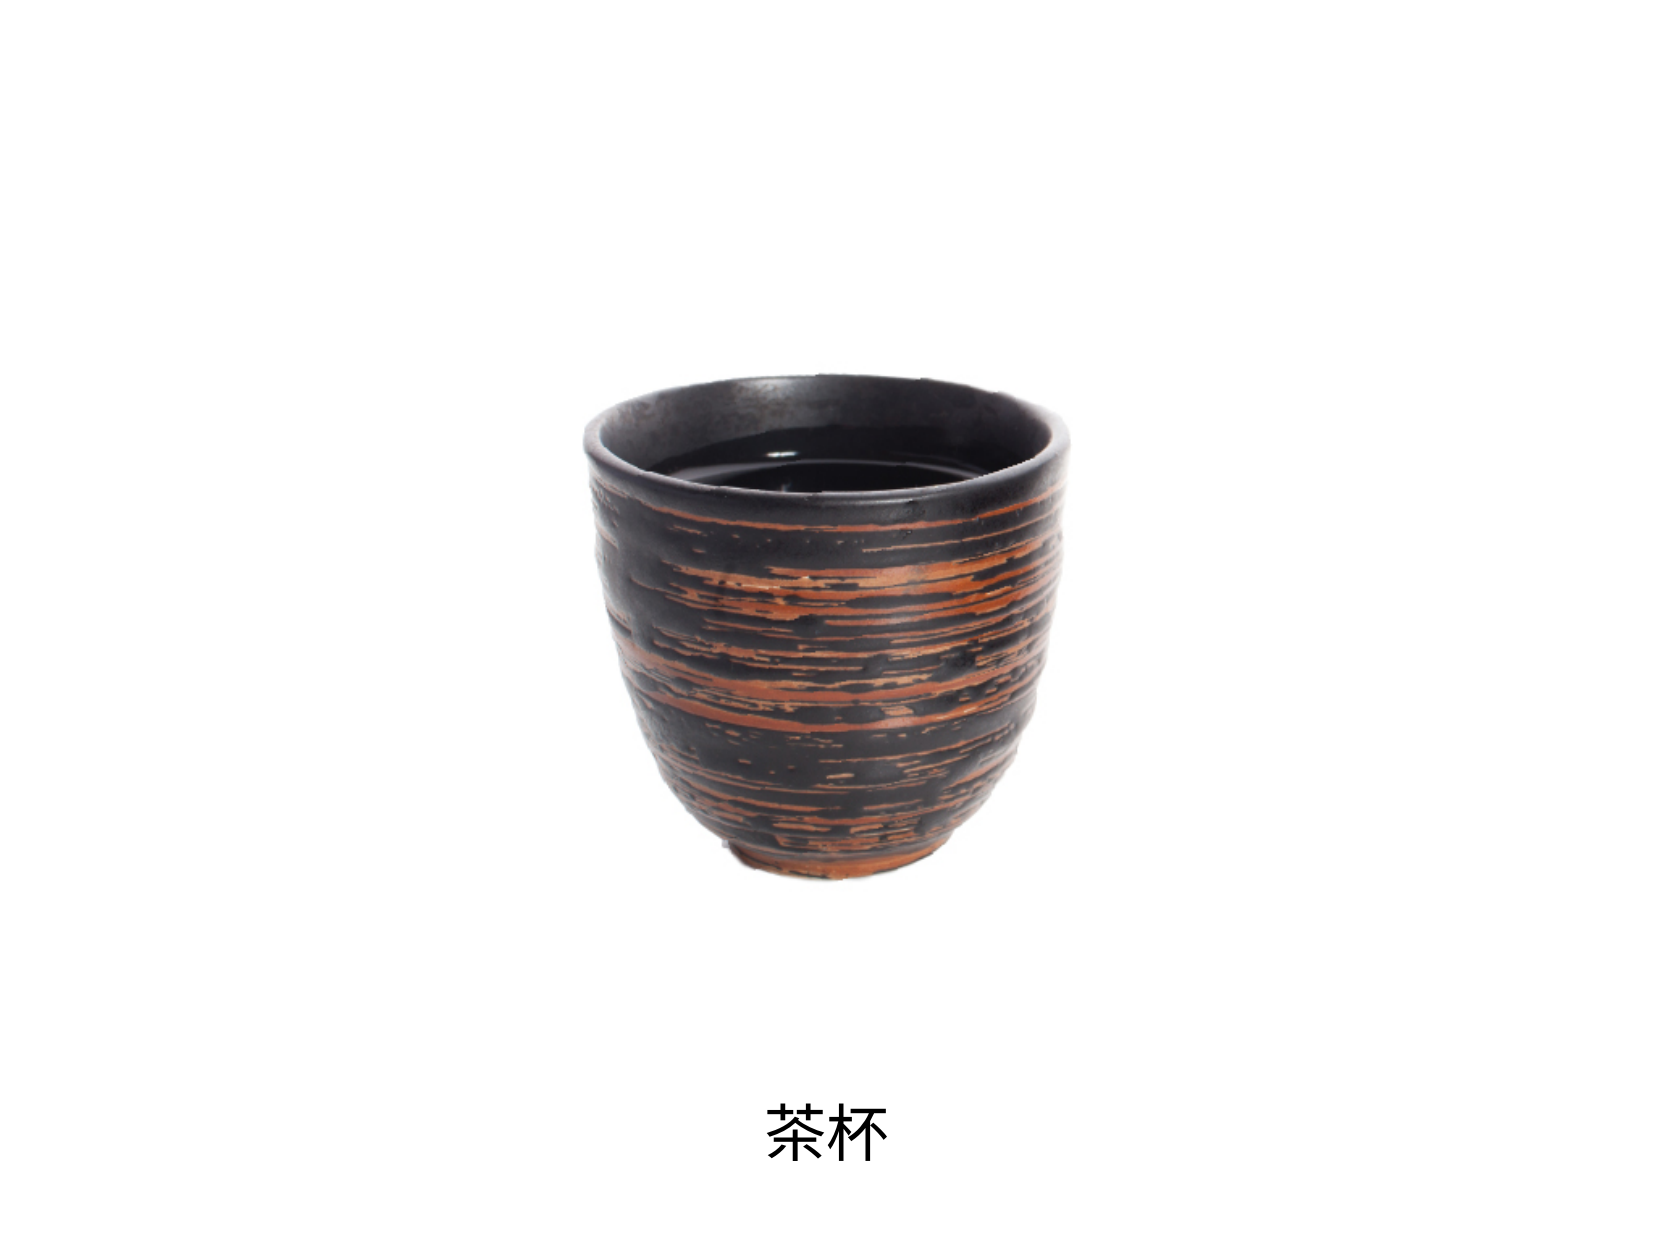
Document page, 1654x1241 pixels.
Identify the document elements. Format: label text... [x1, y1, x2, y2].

title 茶杯 [82, 1025, 1571, 1233]
picture [0, 0, 1654, 1241]
